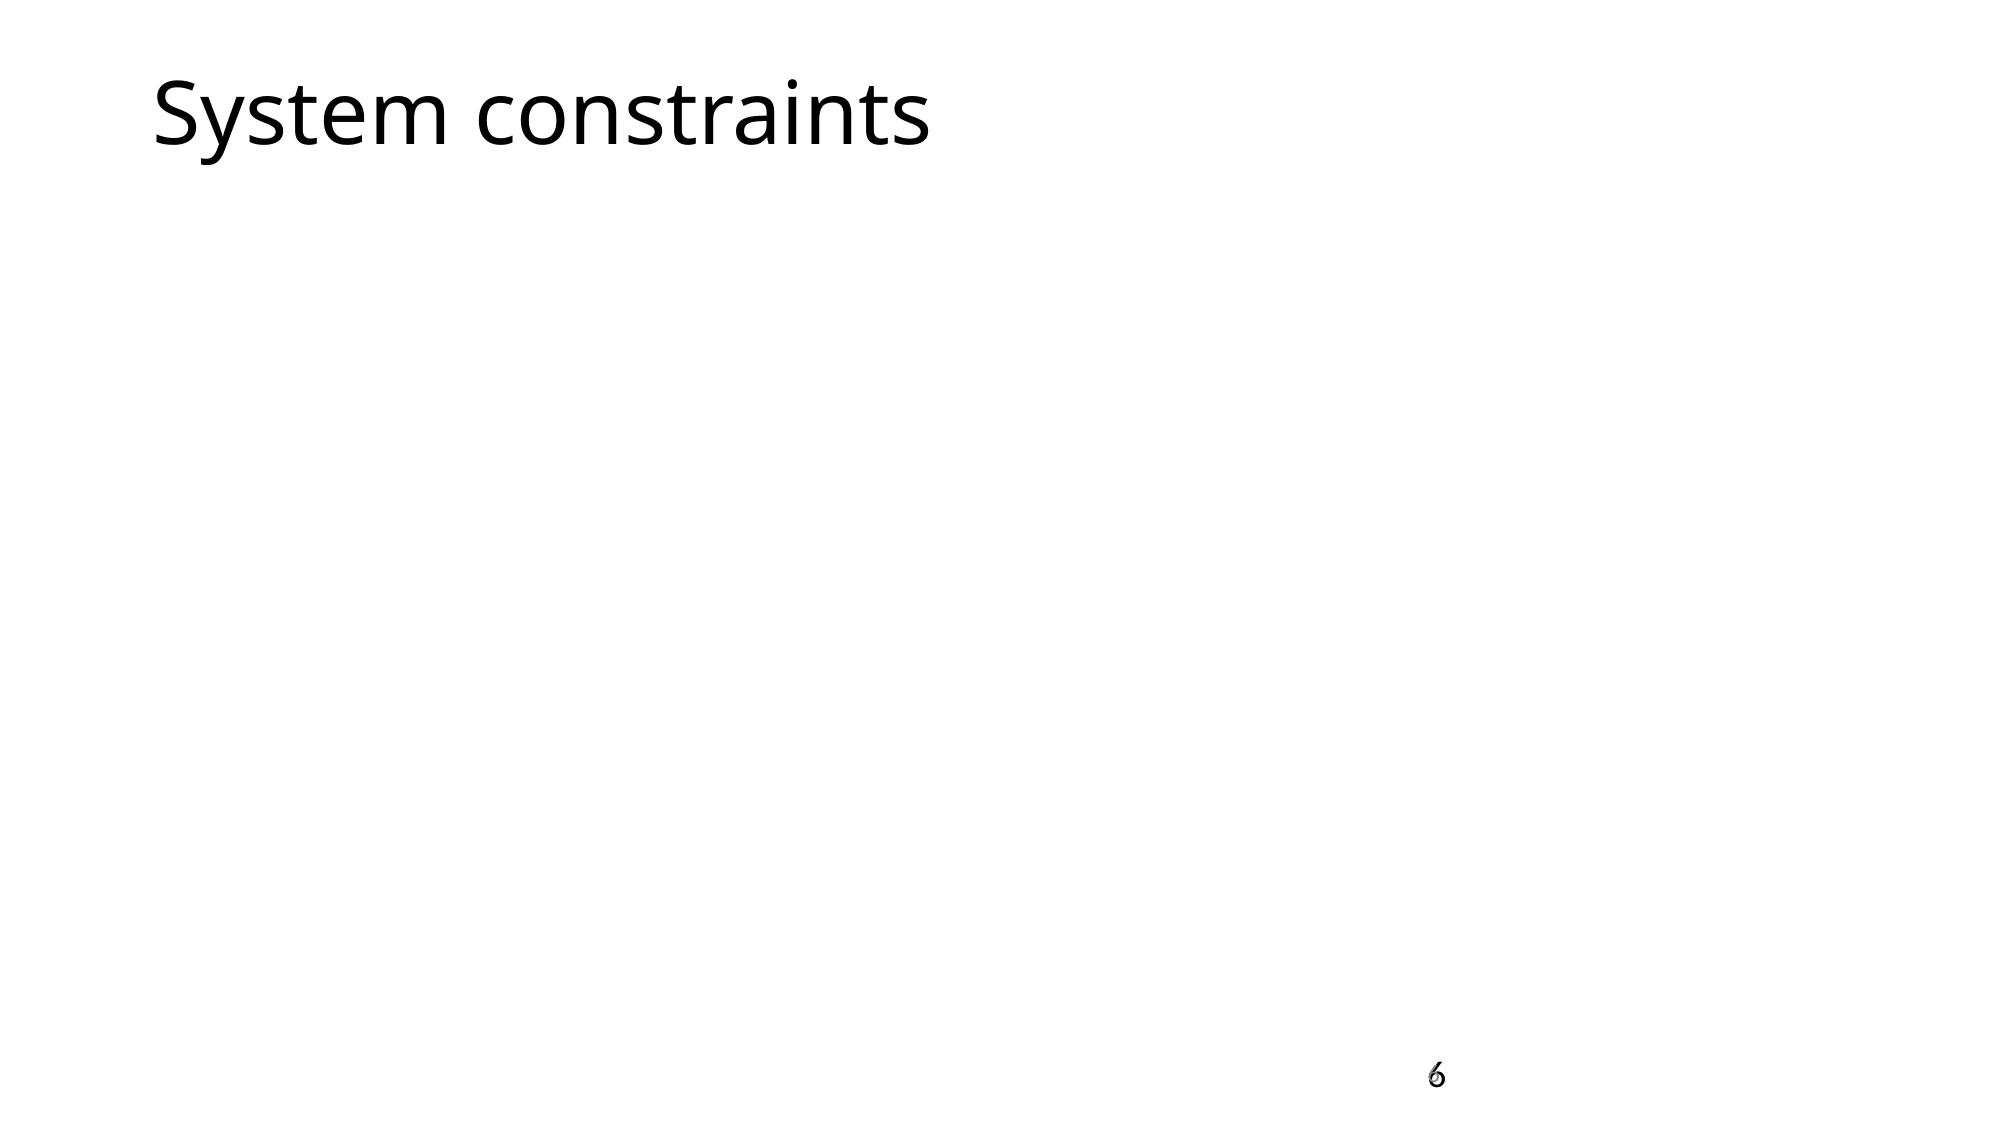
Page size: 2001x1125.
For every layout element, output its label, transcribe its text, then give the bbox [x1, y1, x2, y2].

title System constraints [137, 59, 1863, 278]
text_box 6 [1412, 1042, 1863, 1103]
